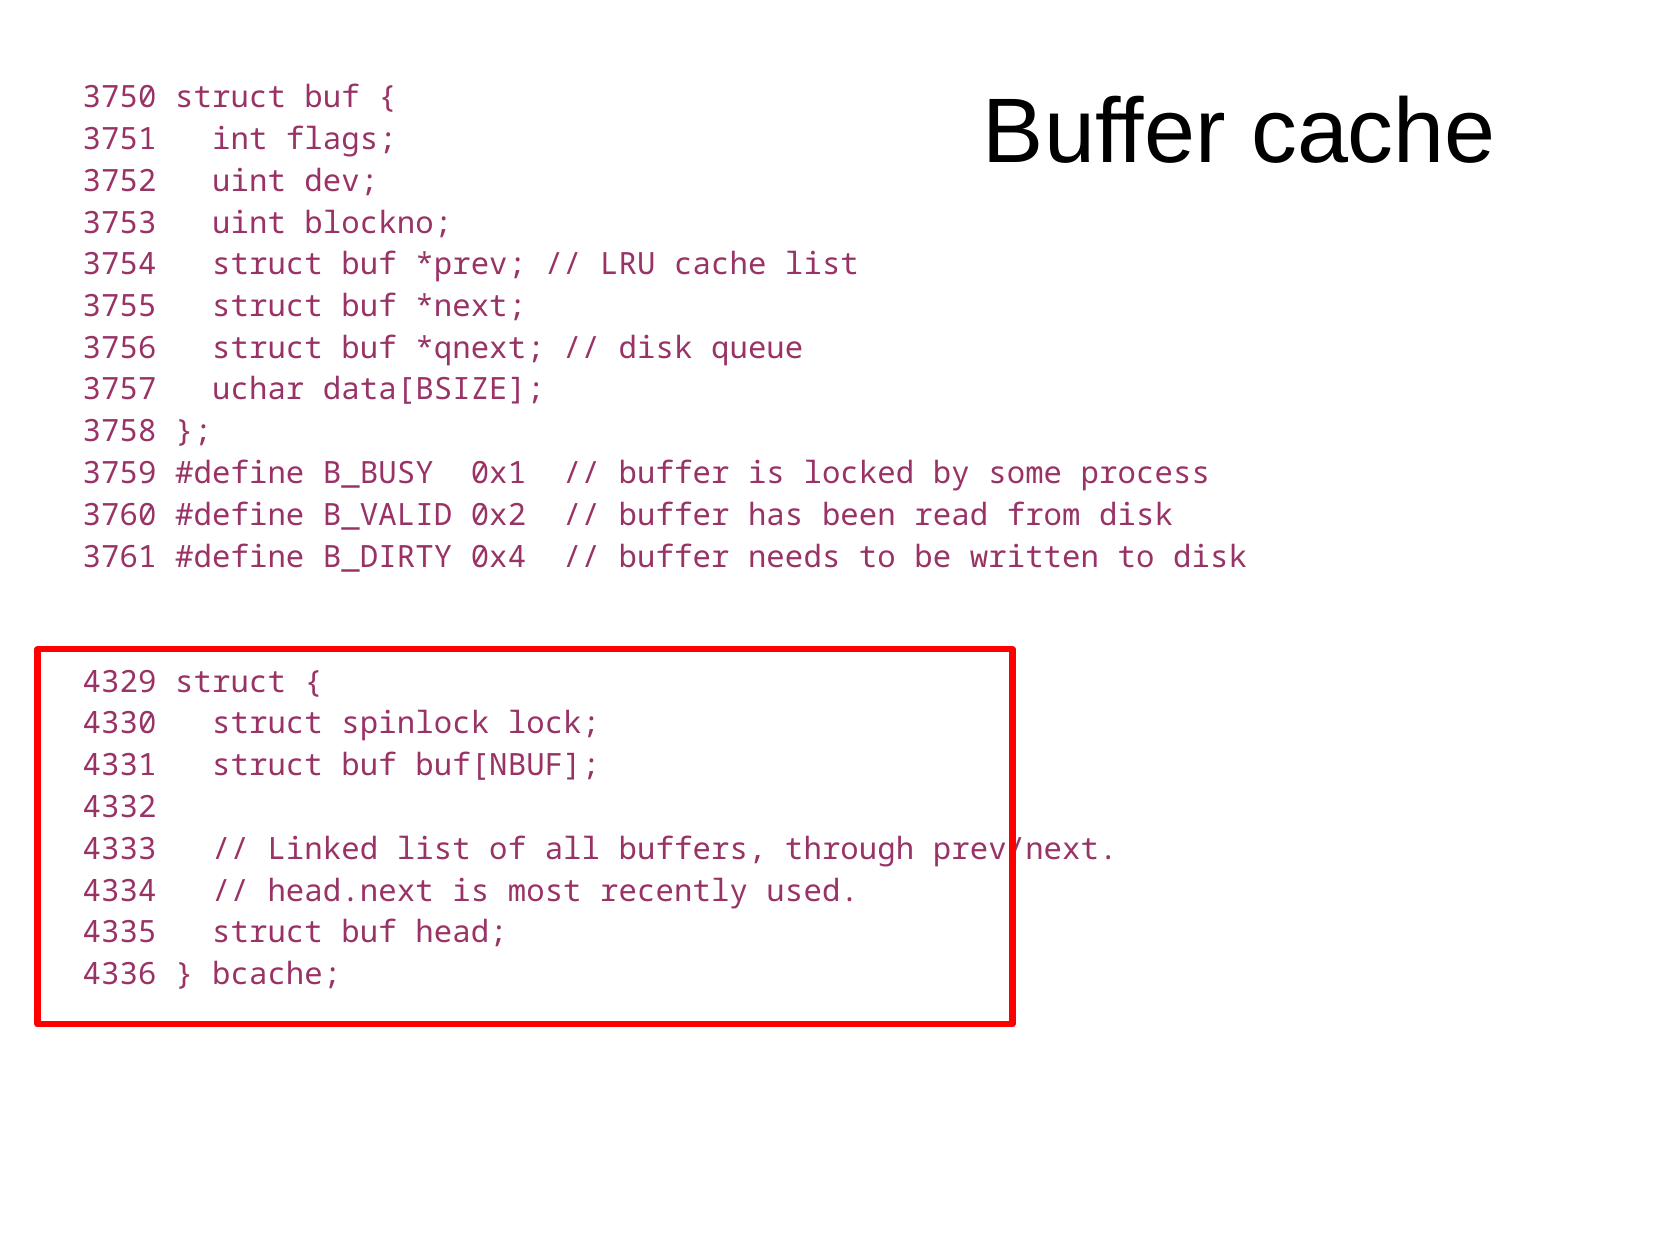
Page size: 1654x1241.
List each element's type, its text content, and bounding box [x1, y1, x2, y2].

title Buffer cache [904, 37, 1576, 226]
list 3750 struct buf { 3751 int flags; 3752 uint dev; 3753 uint blockno; 3754 struct buf *prev; // LRU cache list 3755 struct buf *next; 3756 struct buf *qnext; // disk queue 3757 uchar data[BSIZE]; 3758 }; 3759 #define B_BUSY 0x1 // buffer is locked by some process 3760 #define B_VALID 0x2 // buffer has been read from disk 3761 #define B_DIRTY 0x4 // buffer needs to be written to disk 4329 struct { 4330 struct spinlock lock; 4331 struct buf buf[NBUF]; 4332 4333 // Linked list of all buffers, through prev/next. 4334 // head.next is most recently used. 4335 struct buf head; 4336 } bcache; [82, 652, 1009, 1010]
list 3750 struct buf { 3751 int flags; 3752 uint dev; 3753 uint blockno; 3754 struct buf *prev; // LRU cache list 3755 struct buf *next; 3756 struct buf *qnext; // disk queue 3757 uchar data[BSIZE]; 3758 }; 3759 #define B_BUSY 0x1 // buffer is locked by some process 3760 #define B_VALID 0x2 // buffer has been read from disk 3761 #define B_DIRTY 0x4 // buffer needs to be written to disk 4329 struct { 4330 struct spinlock lock; 4331 struct buf buf[NBUF]; 4332 4333 // Linked list of all buffers, through prev/next. 4334 // head.next is most recently used. 4335 struct buf head; 4336 } bcache; [82, 75, 1571, 1010]
